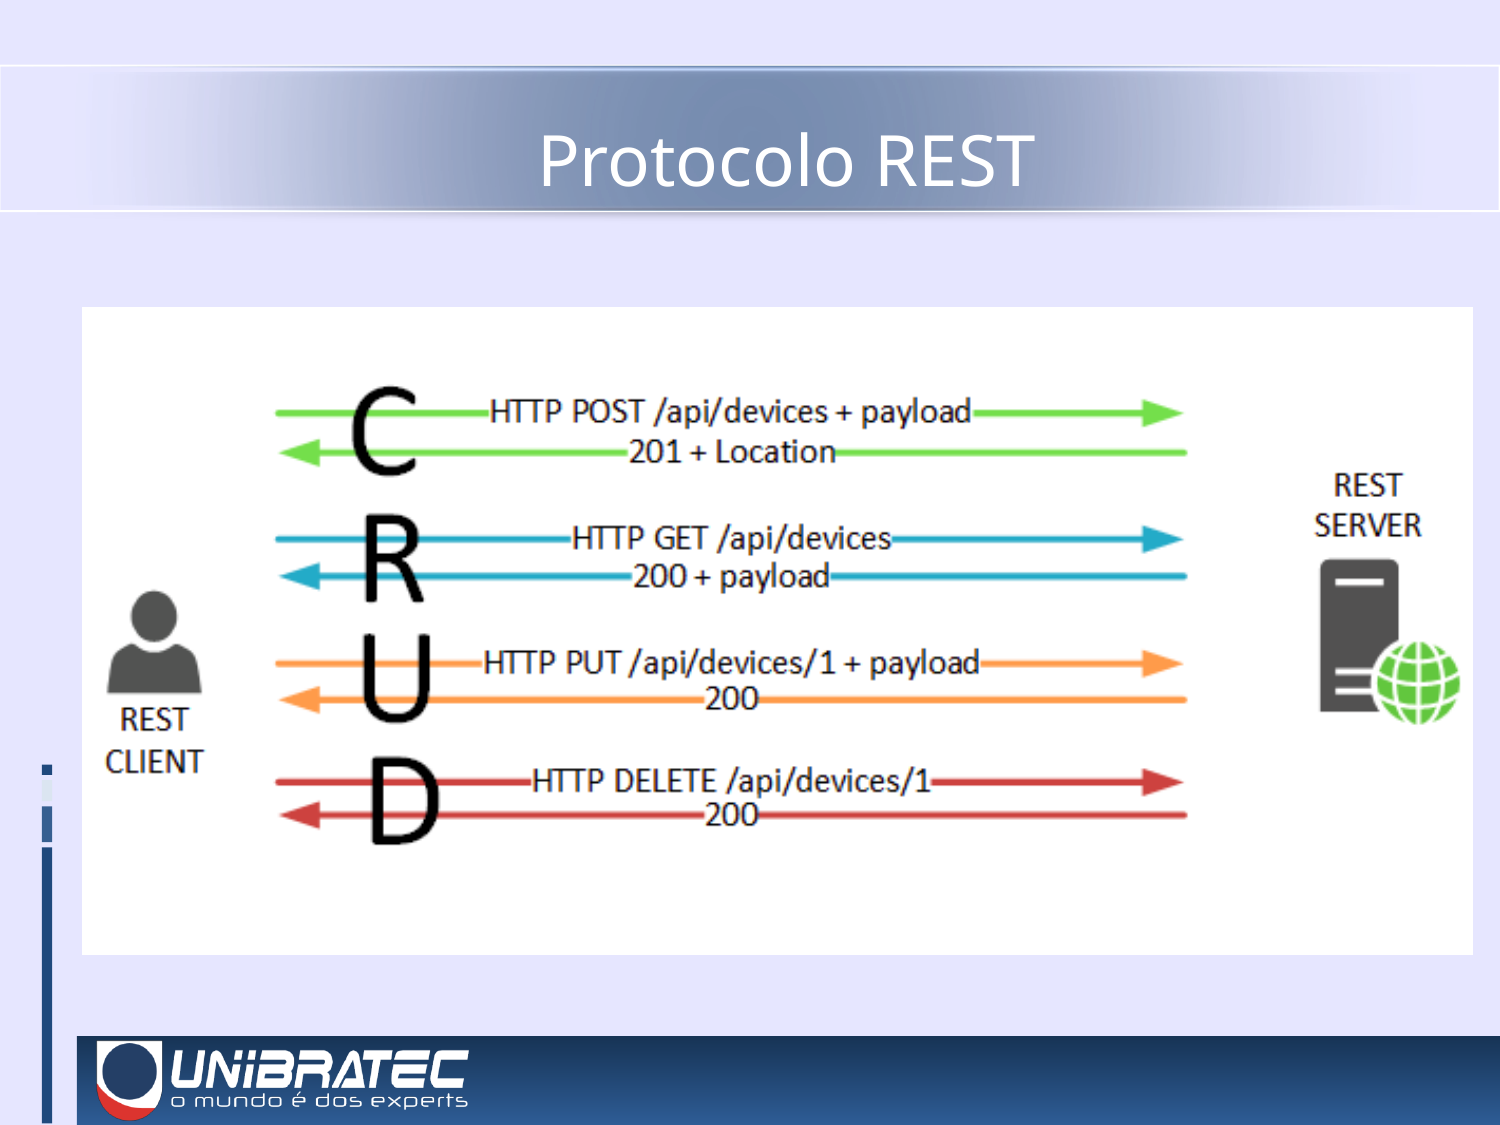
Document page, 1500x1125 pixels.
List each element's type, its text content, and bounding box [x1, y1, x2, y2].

picture [96, 1040, 469, 1121]
title Protocolo REST [150, 84, 1424, 233]
picture [82, 307, 1473, 955]
picture [0, 58, 1500, 227]
